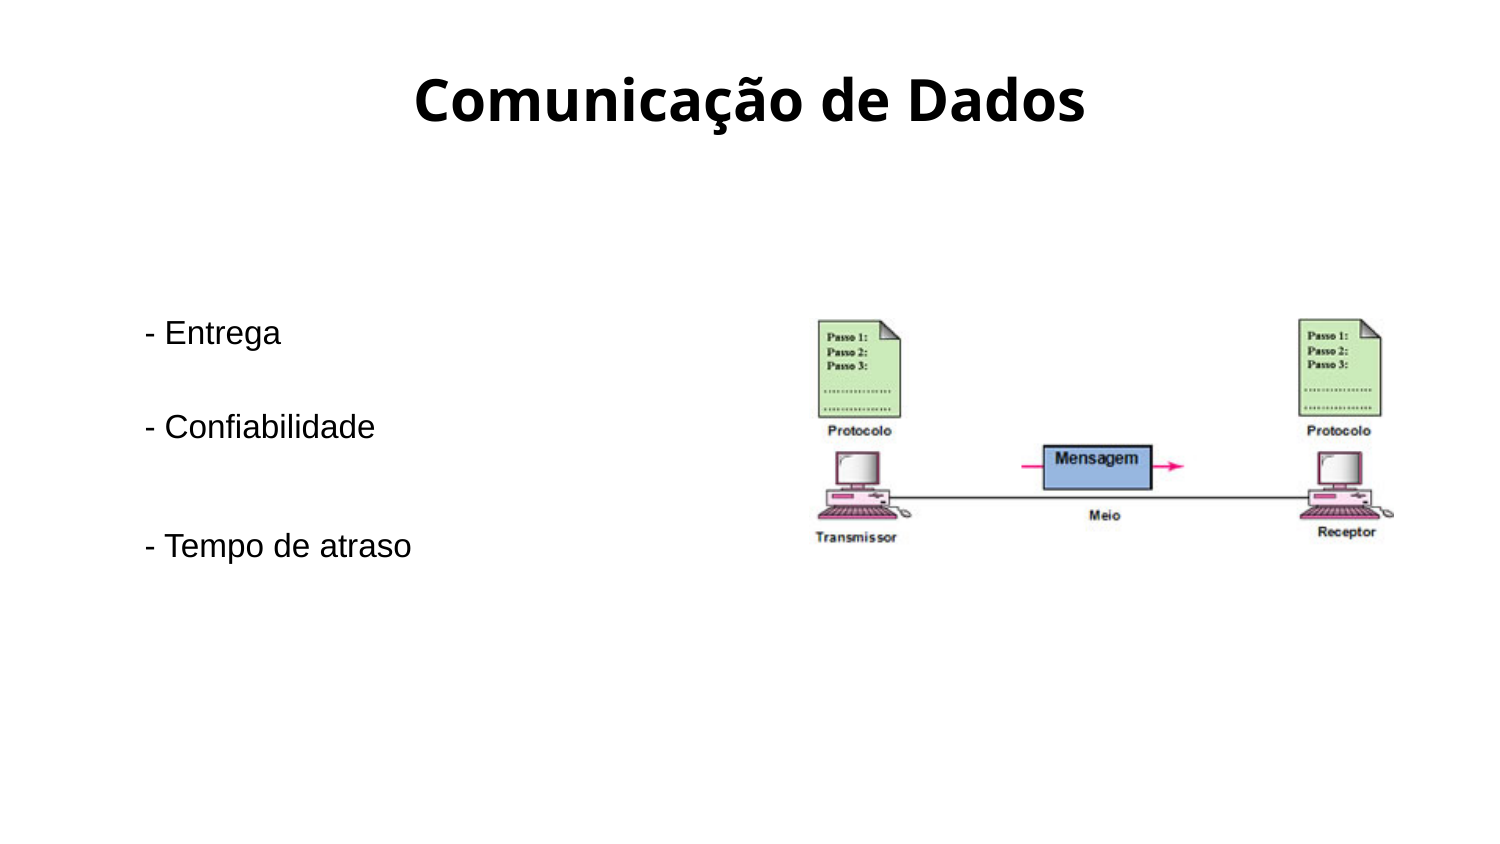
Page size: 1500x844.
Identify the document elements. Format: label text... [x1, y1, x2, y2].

text_box - Tempo de atraso [129, 519, 721, 572]
picture [809, 318, 1394, 549]
text_box - Entrega [129, 307, 721, 397]
title Comunicação de Dados [75, 48, 1426, 142]
text_box - Confiabilidade [129, 401, 721, 491]
